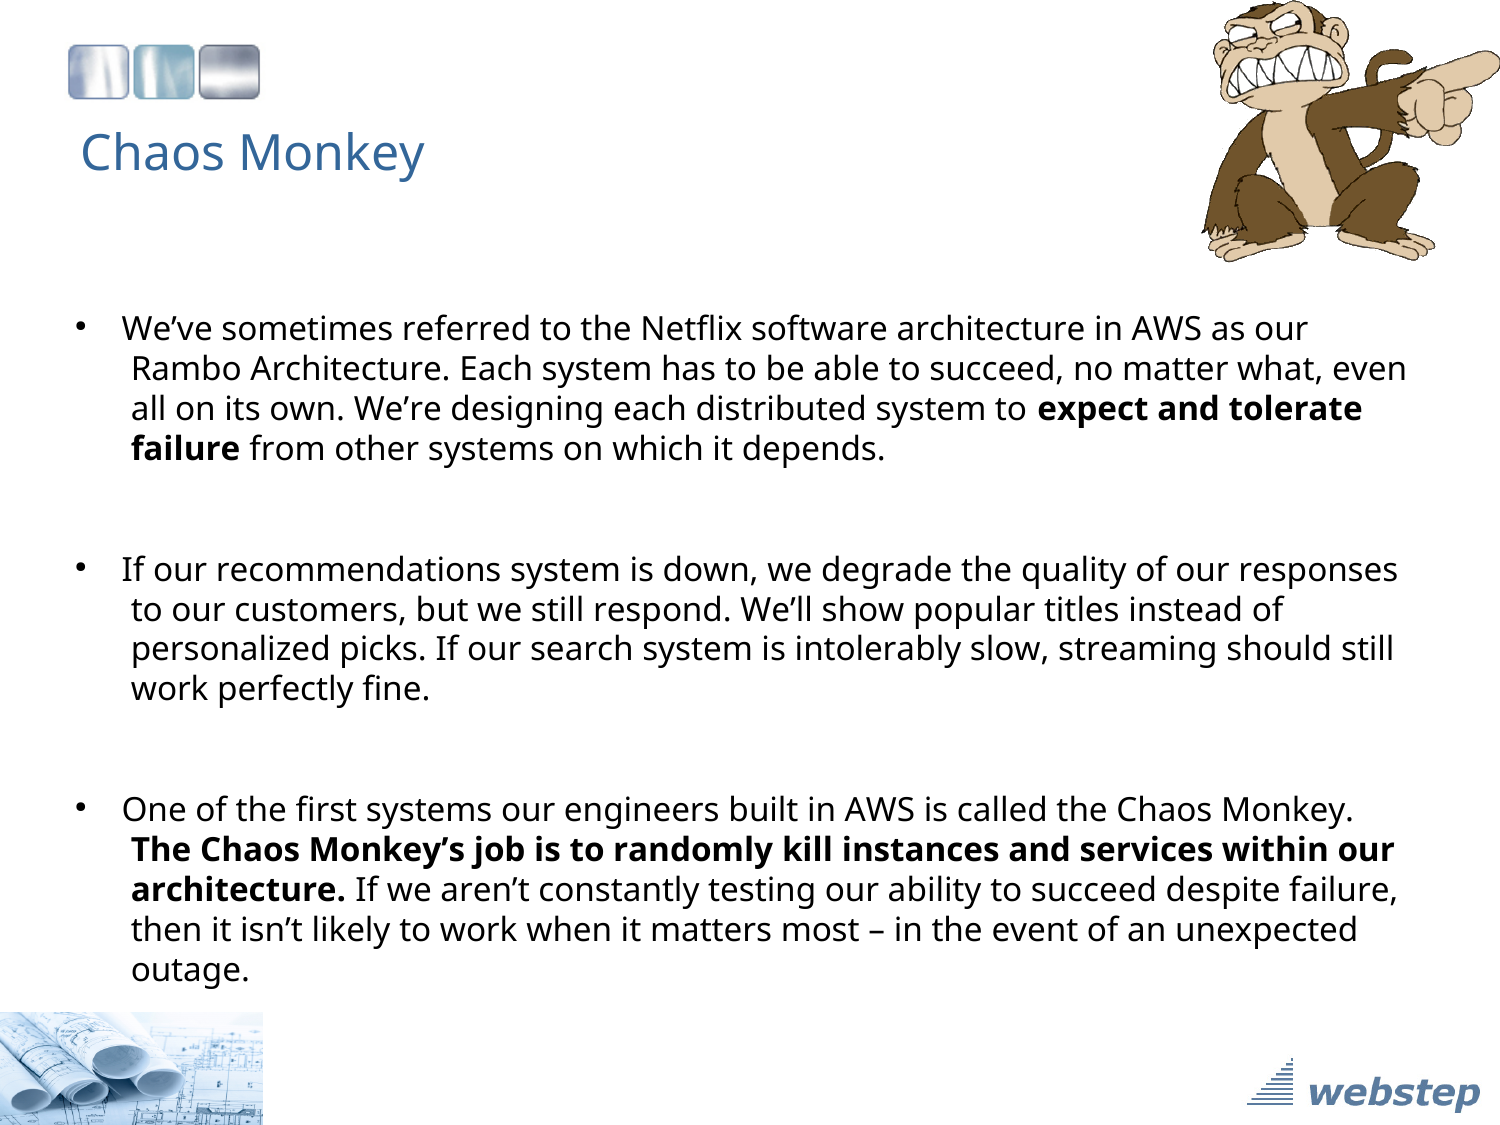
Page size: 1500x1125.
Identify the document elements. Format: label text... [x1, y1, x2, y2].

picture [1234, 1047, 1495, 1118]
picture [0, 1012, 263, 1125]
subtitle We’ve sometimes referred to the Netflix software architecture in AWS as our Rambo Architecture. Each system has to be able to succeed, no matter what, even all on its own. We’re designing each distributed system to expect and tolerate failure from other systems on which it depends. If our recommendations system is down, we degrade the quality of our responses to our customers, but we still respond. We’ll show popular titles instead of personalized picks. If our search system is intolerably slow, streaming should still work perfectly fine. One of the first systems our engineers built in AWS is called the Chaos Monkey. The Chaos Monkey’s job is to randomly kill instances and services within our architecture. If we aren’t constantly testing our ability to succeed despite failure, then it isn’t likely to work when it matters most – in the event of an unexpected outage. [74, 276, 1423, 1019]
picture [1200, 0, 1500, 263]
picture [64, 42, 266, 104]
title Chaos Monkey [72, 73, 1200, 228]
